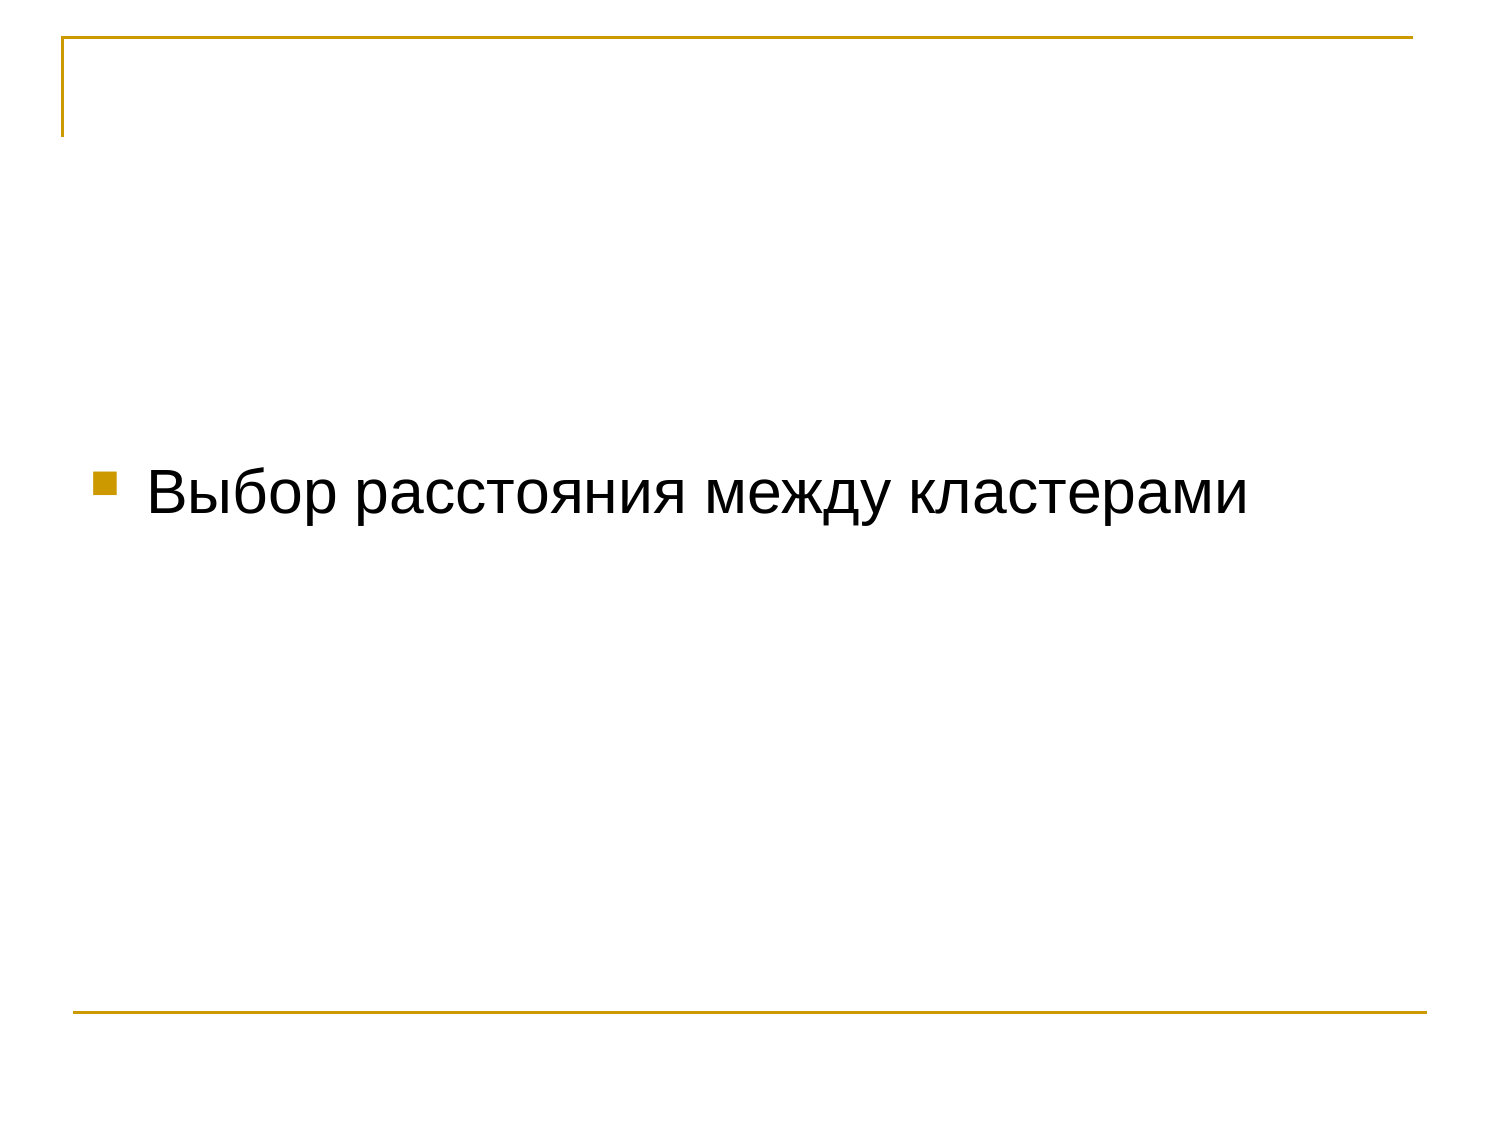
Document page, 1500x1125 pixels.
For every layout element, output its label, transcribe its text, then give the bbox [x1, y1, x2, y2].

list Выбор расстояния между кластерами [75, 262, 1426, 1006]
